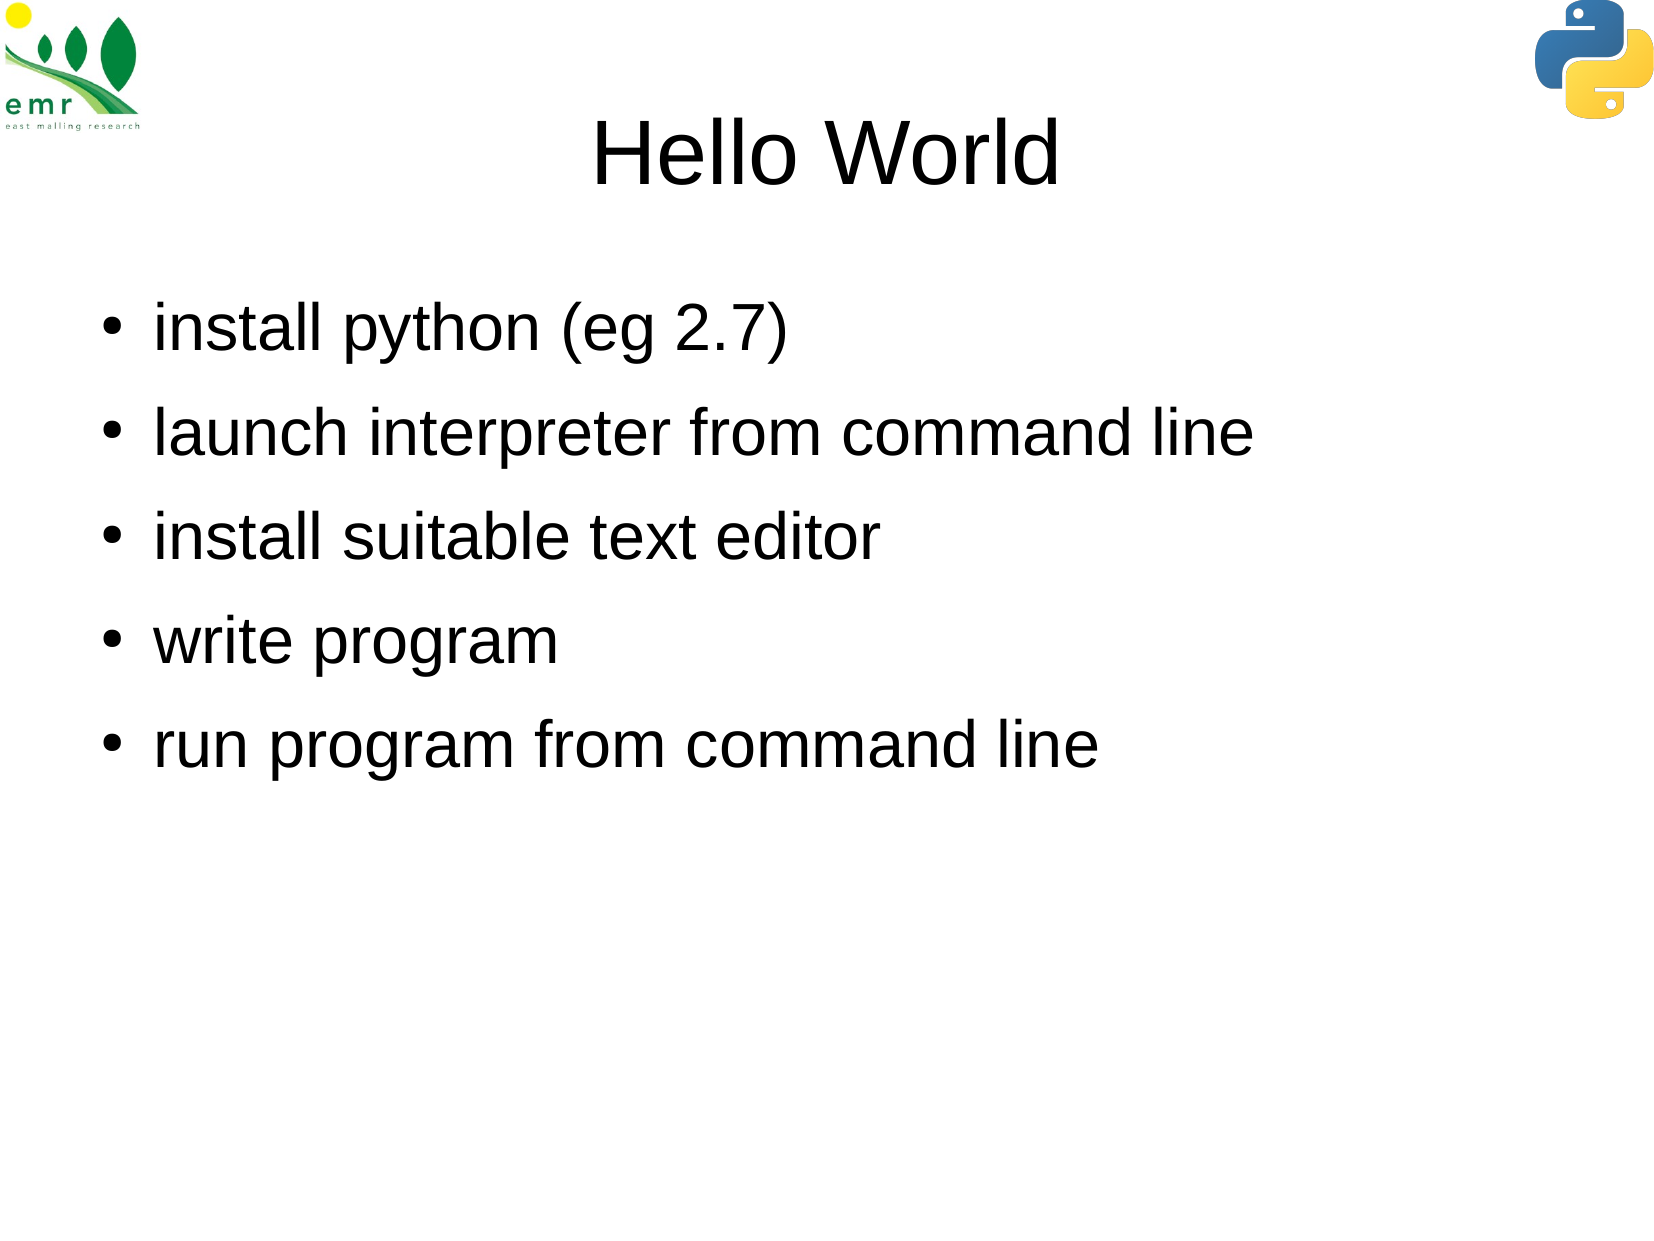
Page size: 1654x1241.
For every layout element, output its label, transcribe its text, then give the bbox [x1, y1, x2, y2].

title Hello World [82, 49, 1571, 257]
list install python (eg 2.7) launch interpreter from command line install suitable text editor write program run program from command line [82, 290, 1571, 1010]
picture [1535, 0, 1654, 119]
picture [0, 0, 142, 133]
